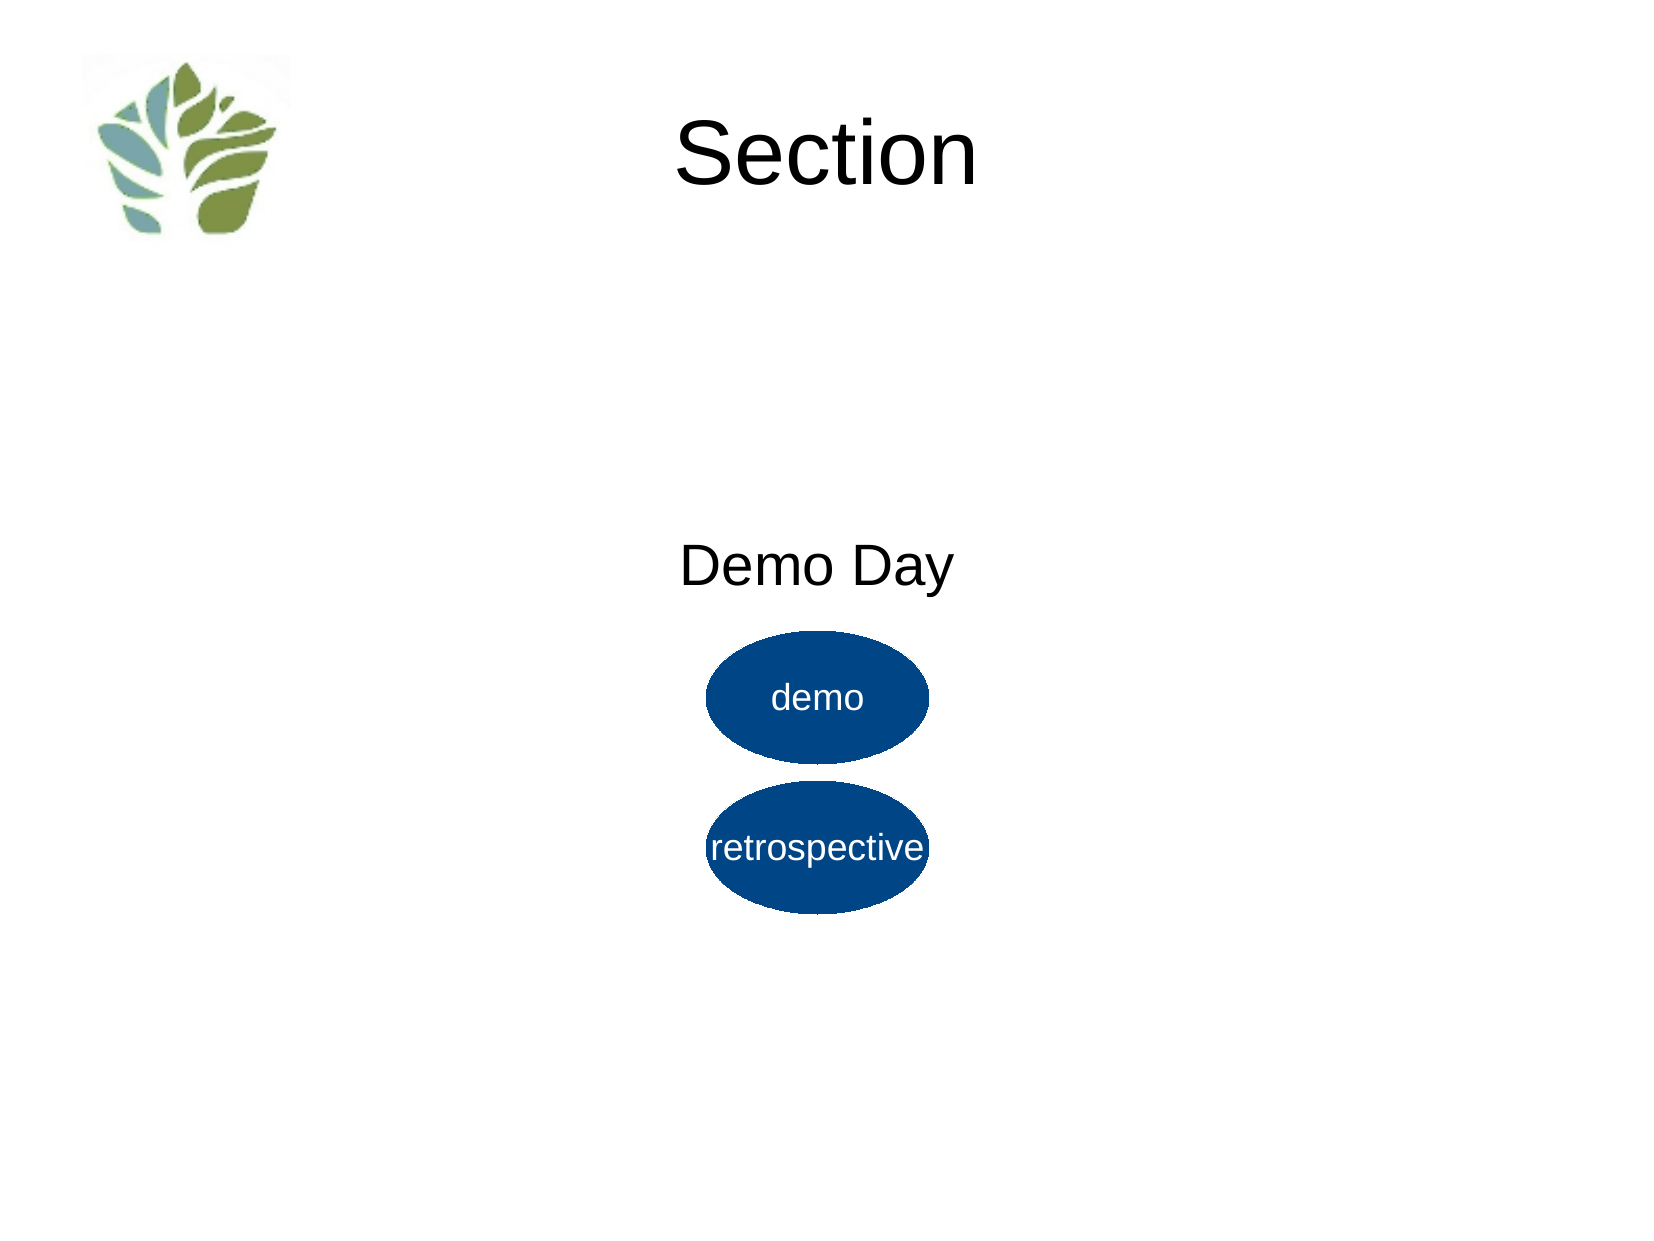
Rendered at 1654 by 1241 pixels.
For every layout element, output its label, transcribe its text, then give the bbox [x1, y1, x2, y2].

picture [82, 49, 291, 258]
text_box demo [705, 630, 931, 766]
text_box retrospective [705, 780, 931, 916]
text_box Demo Day [90, 525, 1546, 616]
title Section [291, 49, 1571, 257]
